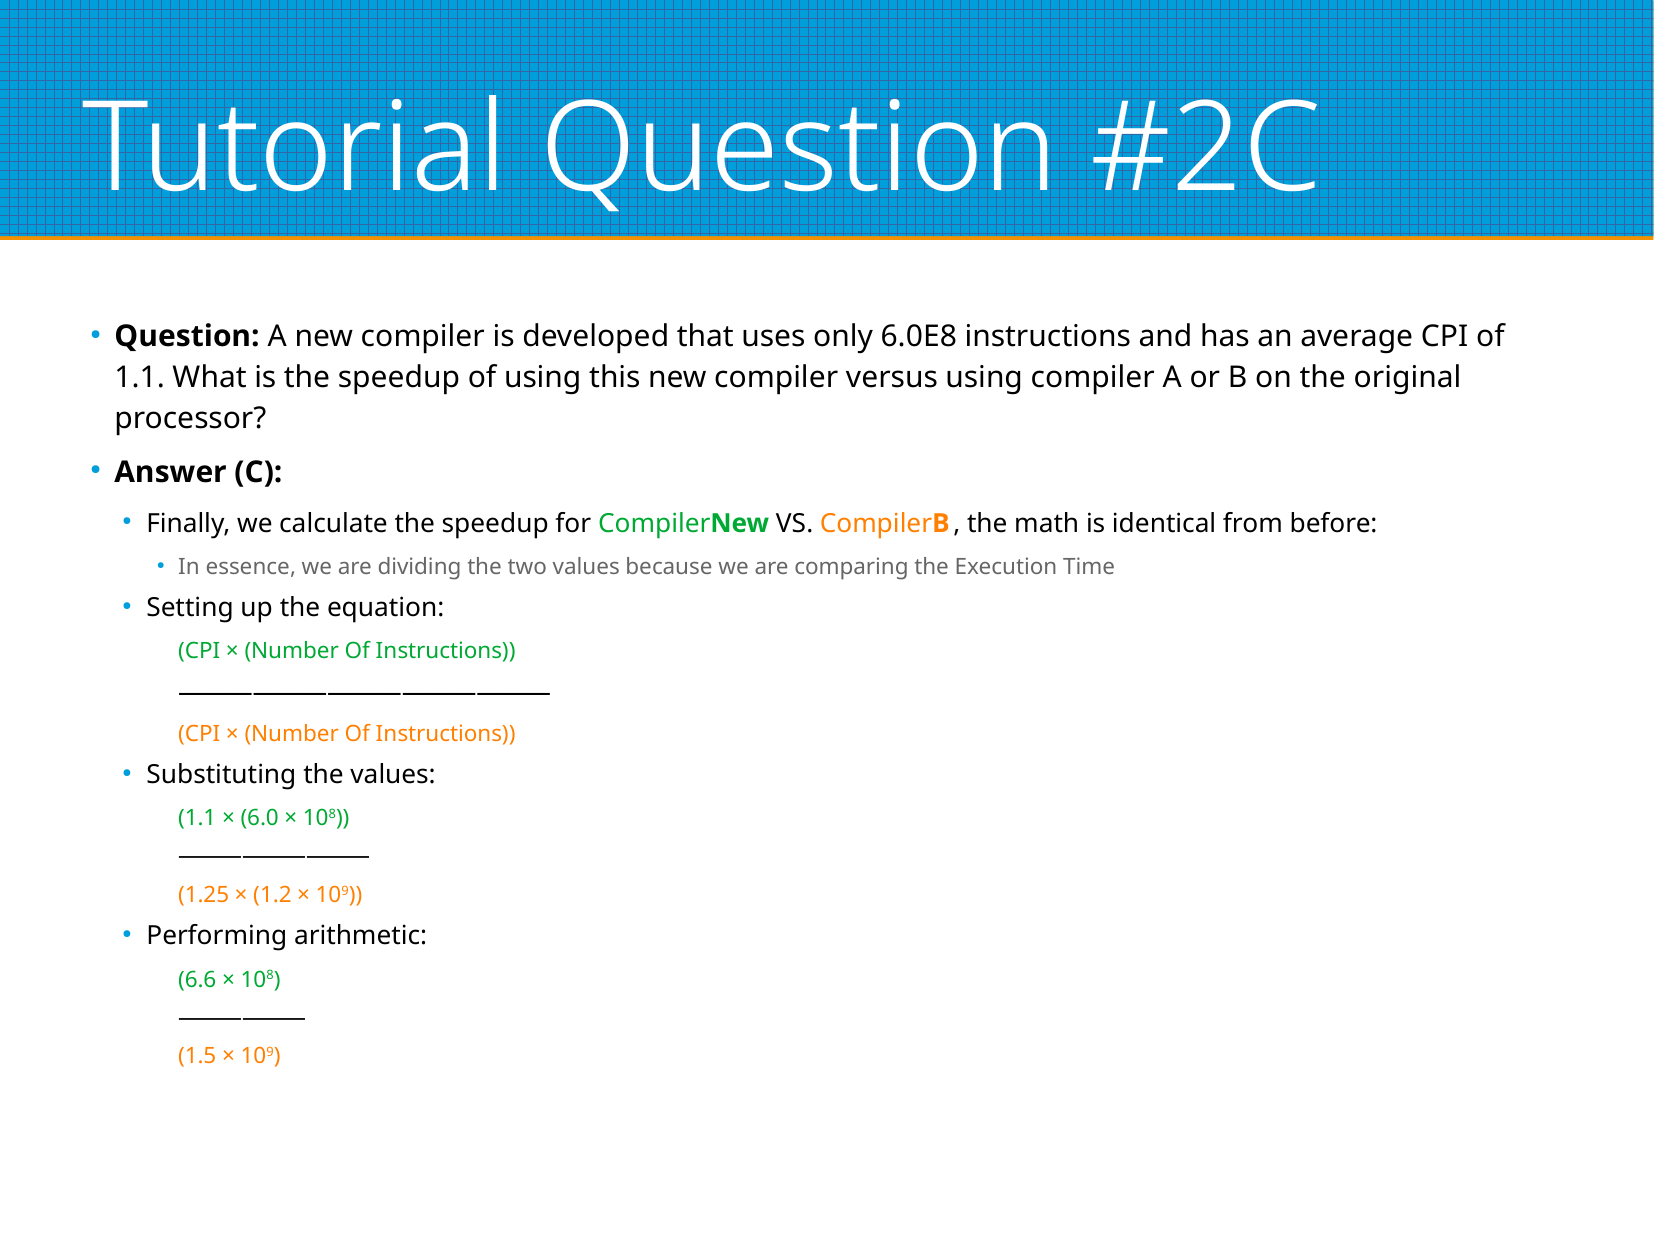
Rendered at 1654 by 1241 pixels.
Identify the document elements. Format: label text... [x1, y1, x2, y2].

list Question: A new compiler is developed that uses only 6.0E8 instructions and has an average CPI of 1.1. What is the speedup of using this new compiler versus using compiler A or B on the original processor? Answer (C): Finally, we calculate the speedup for CompilerNew VS. CompilerB, the math is identical from before: In essence, we are dividing the two values because we are comparing the Execution Time Setting up the equation: (CPI × (Number Of Instructions)) ⸻⸻⸻⸻⸻ (CPI × (Number Of Instructions)) Substituting the values: (1.1 × (6.0 × 108)) ⸻⸻⸻ (1.25 × (1.2 × 109)) Performing arithmetic: (6.6 × 108) ⸻⸻ (1.5 × 109) [82, 314, 1563, 1081]
title Tutorial Question #2C [82, 19, 1571, 227]
